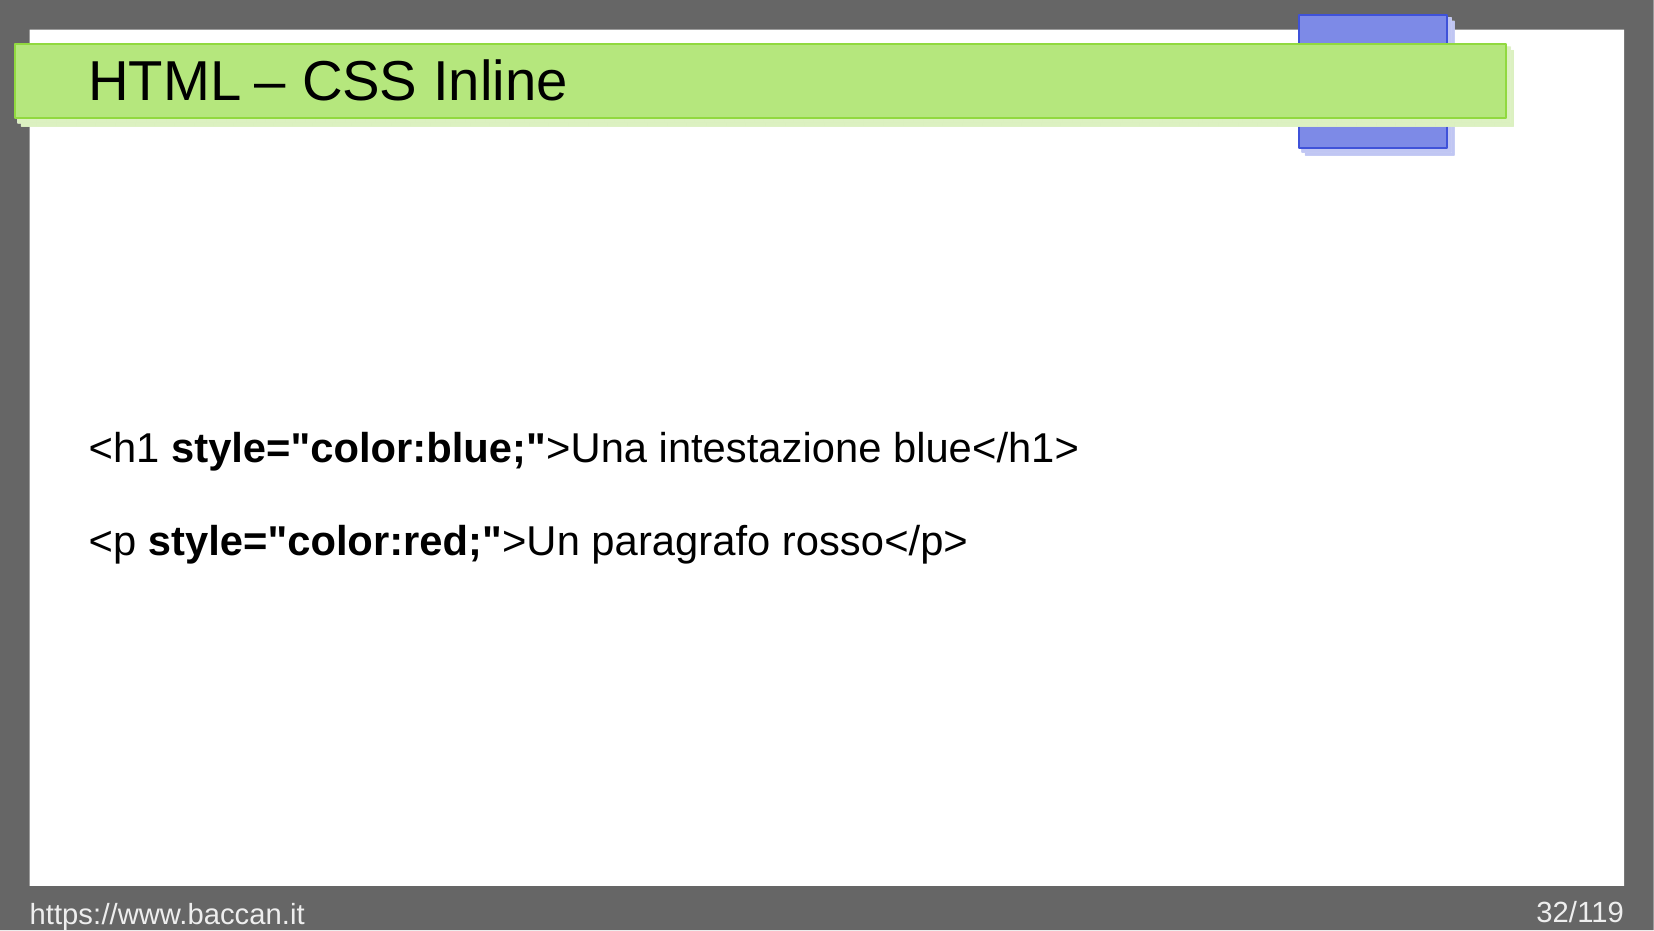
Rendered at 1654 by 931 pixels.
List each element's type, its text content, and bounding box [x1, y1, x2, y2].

text_box <h1 style="color:blue;">Una intestazione blue</h1> <p style="color:red;">Un paragrafo rosso</p> [88, 169, 1565, 820]
title HTML – CSS Inline [88, 44, 1506, 119]
